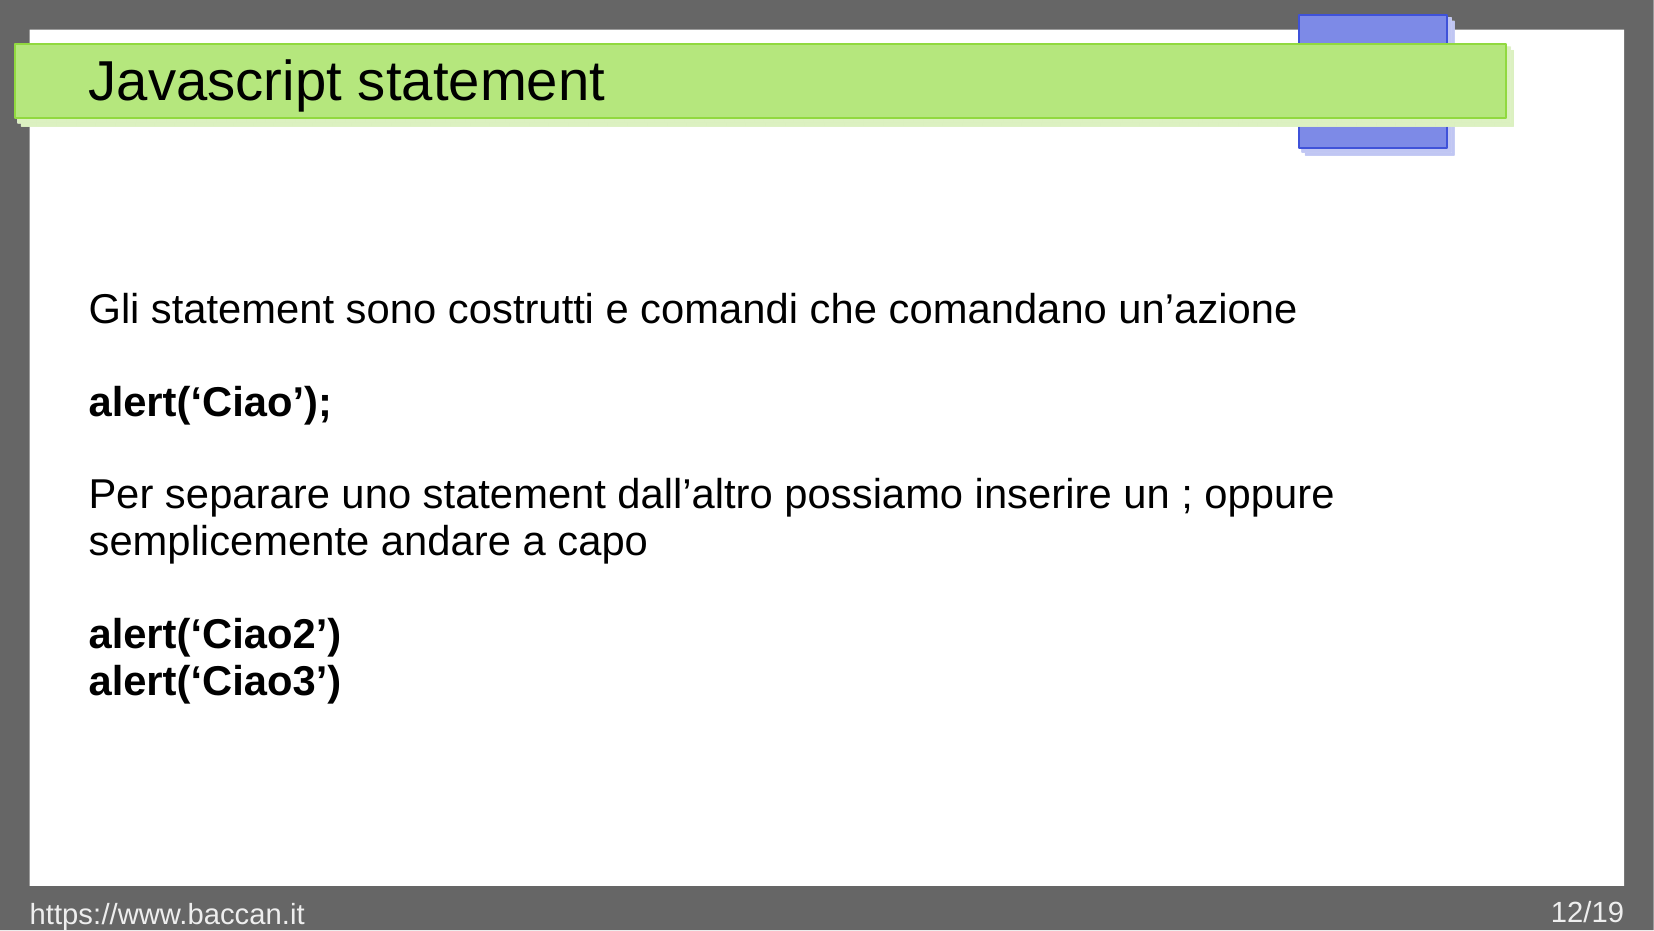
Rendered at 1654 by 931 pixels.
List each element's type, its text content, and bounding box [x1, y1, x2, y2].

text_box Gli statement sono costrutti e comandi che comandano un’azione alert(‘Ciao’); Per separare uno statement dall’altro possiamo inserire un ; oppure semplicemente andare a capo alert(‘Ciao2’) alert(‘Ciao3’) [88, 169, 1565, 820]
title Javascript statement [88, 44, 1506, 119]
